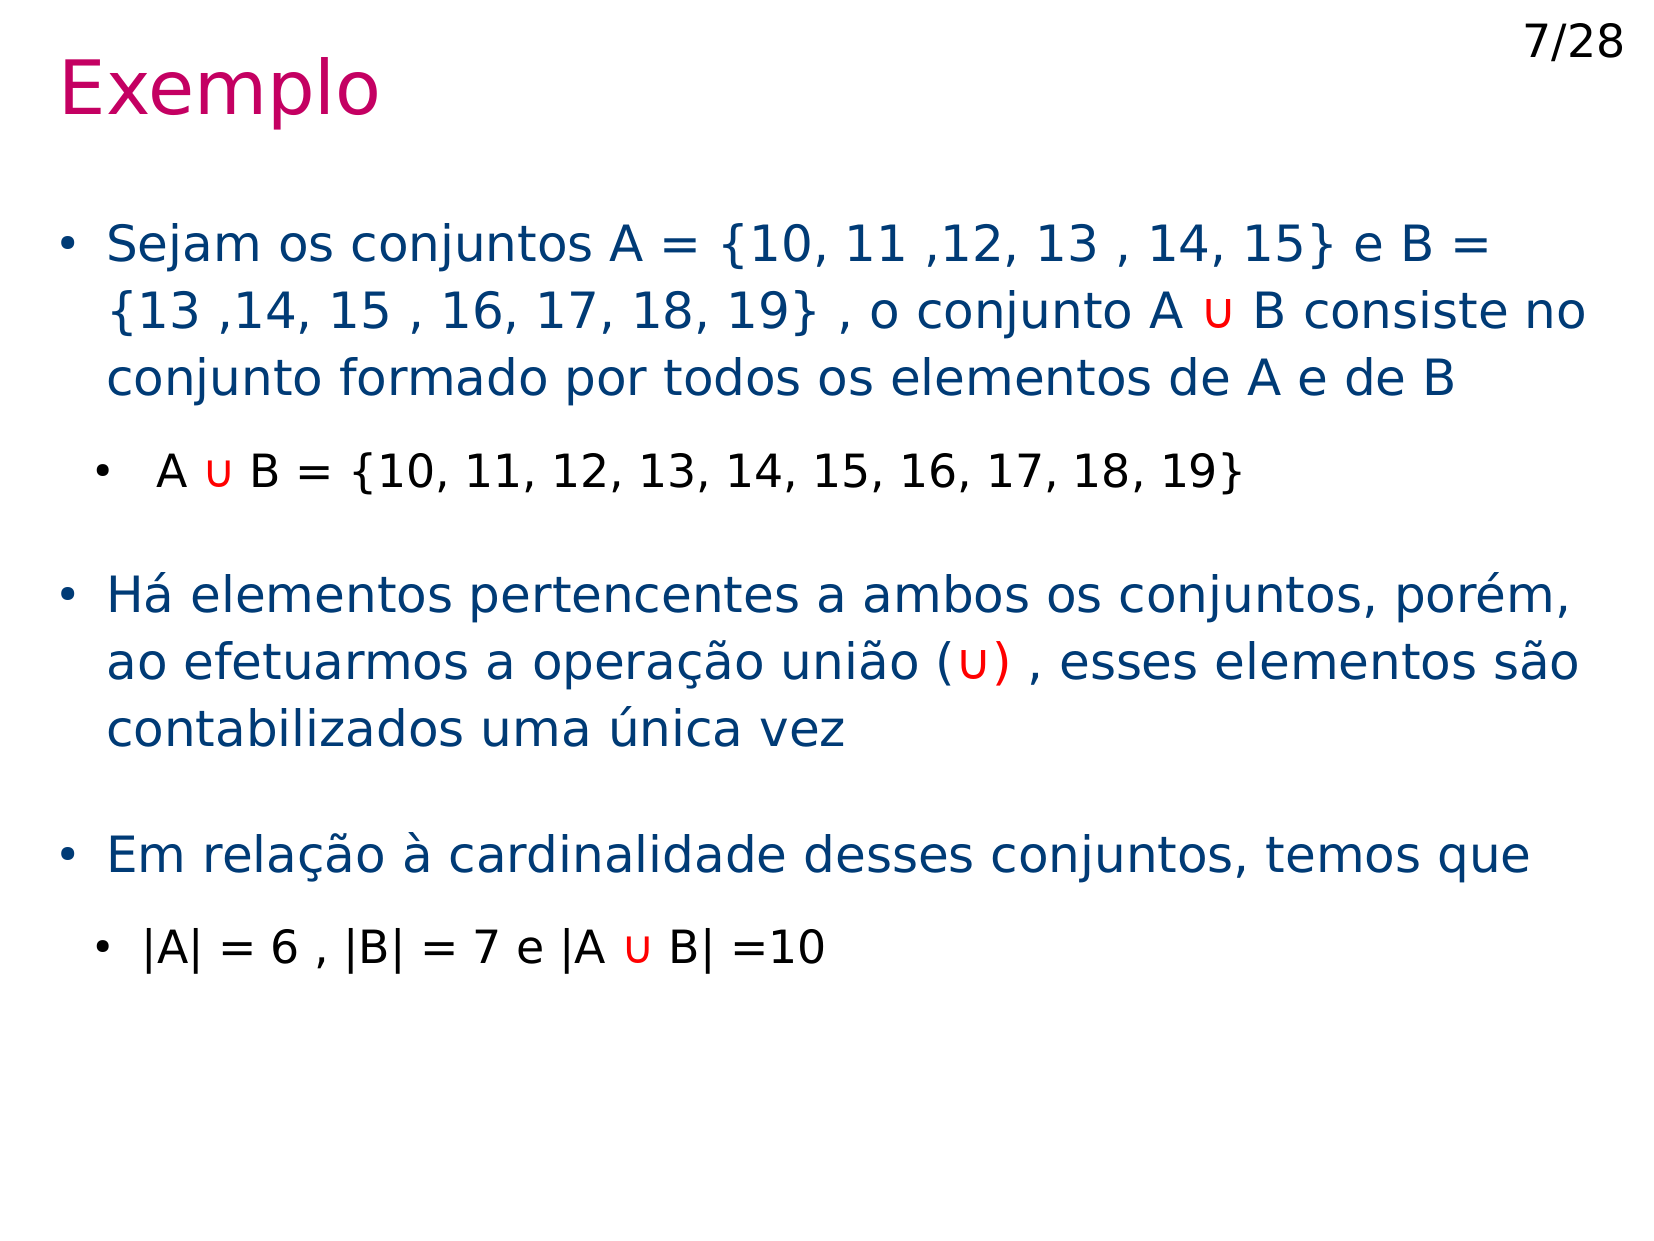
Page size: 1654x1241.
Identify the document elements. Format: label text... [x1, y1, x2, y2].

list Sejam os conjuntos A = {10, 11 ,12, 13 , 14, 15} e B = {13 ,14, 15 , 16, 17, 18, 19} , o conjunto A ∪ B consiste no conjunto formado por todos os elementos de A e de B A ∪ B = {10, 11, 12, 13, 14, 15, 16, 17, 18, 19} Há elementos pertencentes a ambos os conjuntos, porém, ao efetuarmos a operação união (∪) , esses elementos são contabilizados uma única vez Em relação à cardinalidade desses conjuntos, temos que |A| = 6 , |B| = 7 e |A ∪ B| =10 [59, 206, 1625, 1211]
title Exemplo [59, 29, 1625, 148]
